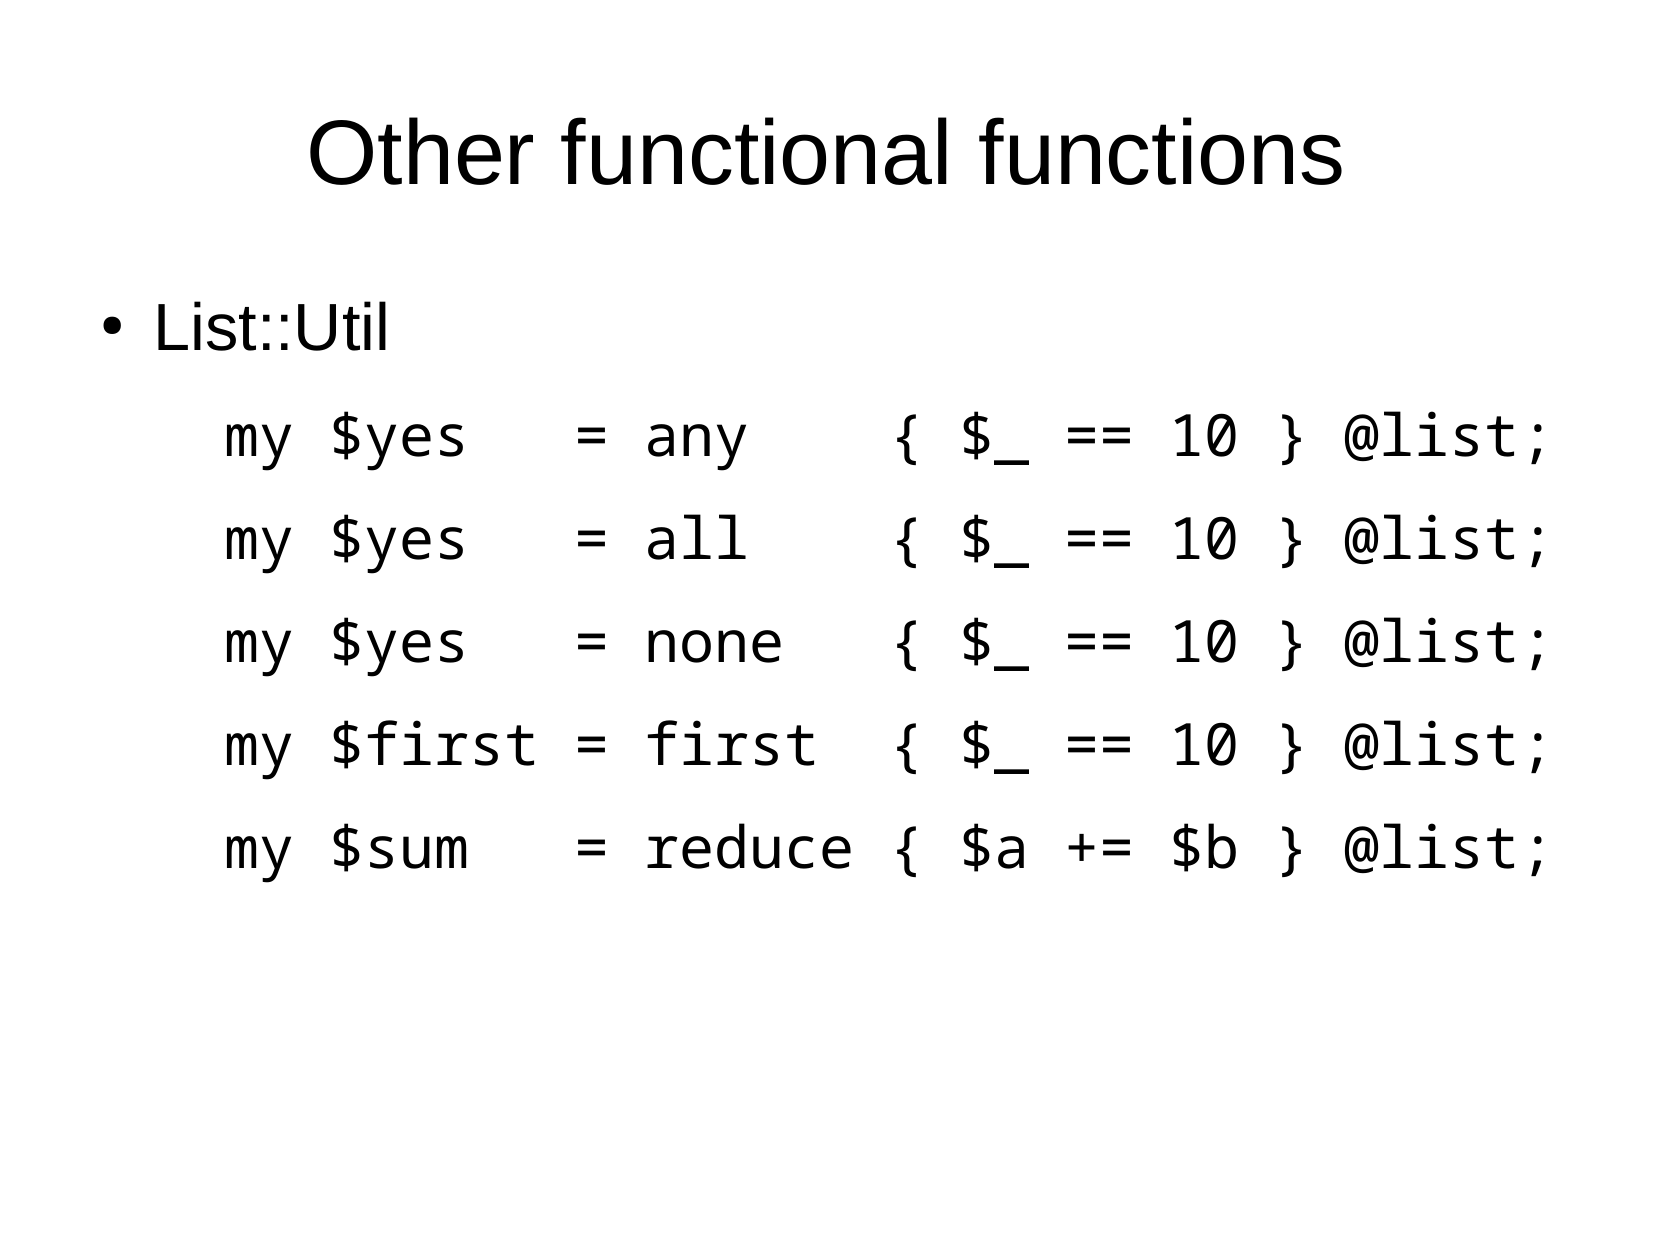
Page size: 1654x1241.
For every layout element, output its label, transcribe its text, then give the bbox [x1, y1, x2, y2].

list List::Util my $yes = any { $_ == 10 } @list; my $yes = all { $_ == 10 } @list; my $yes = none { $_ == 10 } @list; my $first = first { $_ == 10 } @list; my $sum = reduce { $a += $b } @list; [82, 290, 1571, 1010]
title Other functional functions [82, 49, 1571, 257]
